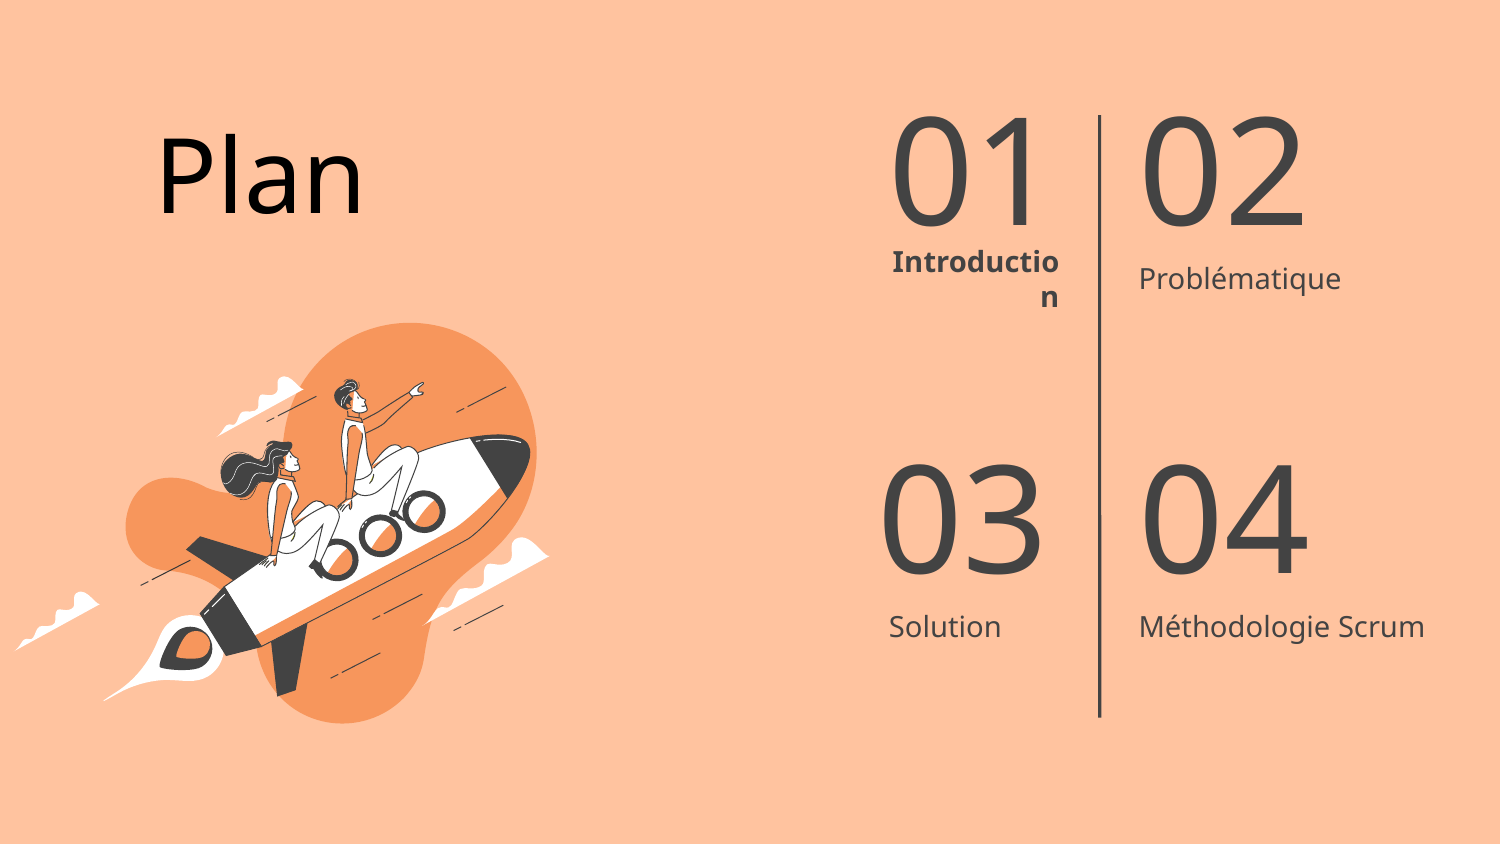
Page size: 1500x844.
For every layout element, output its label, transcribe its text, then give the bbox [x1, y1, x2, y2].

title 02 [1138, 141, 1500, 243]
title 04 [1138, 489, 1500, 604]
text_box [140, 581, 149, 586]
text_box [103, 322, 551, 724]
text_box Plan [139, 104, 426, 256]
title Solution [634, 591, 1002, 661]
title Introduction [880, 256, 1060, 313]
text_box [464, 604, 504, 626]
text_box [13, 591, 101, 652]
text_box [453, 626, 462, 632]
text_box [266, 417, 275, 423]
title Méthodologie Scrum [1138, 604, 1500, 661]
title 01 [691, 141, 1060, 256]
title Problématique [1138, 243, 1500, 313]
title 03 [681, 489, 1049, 604]
